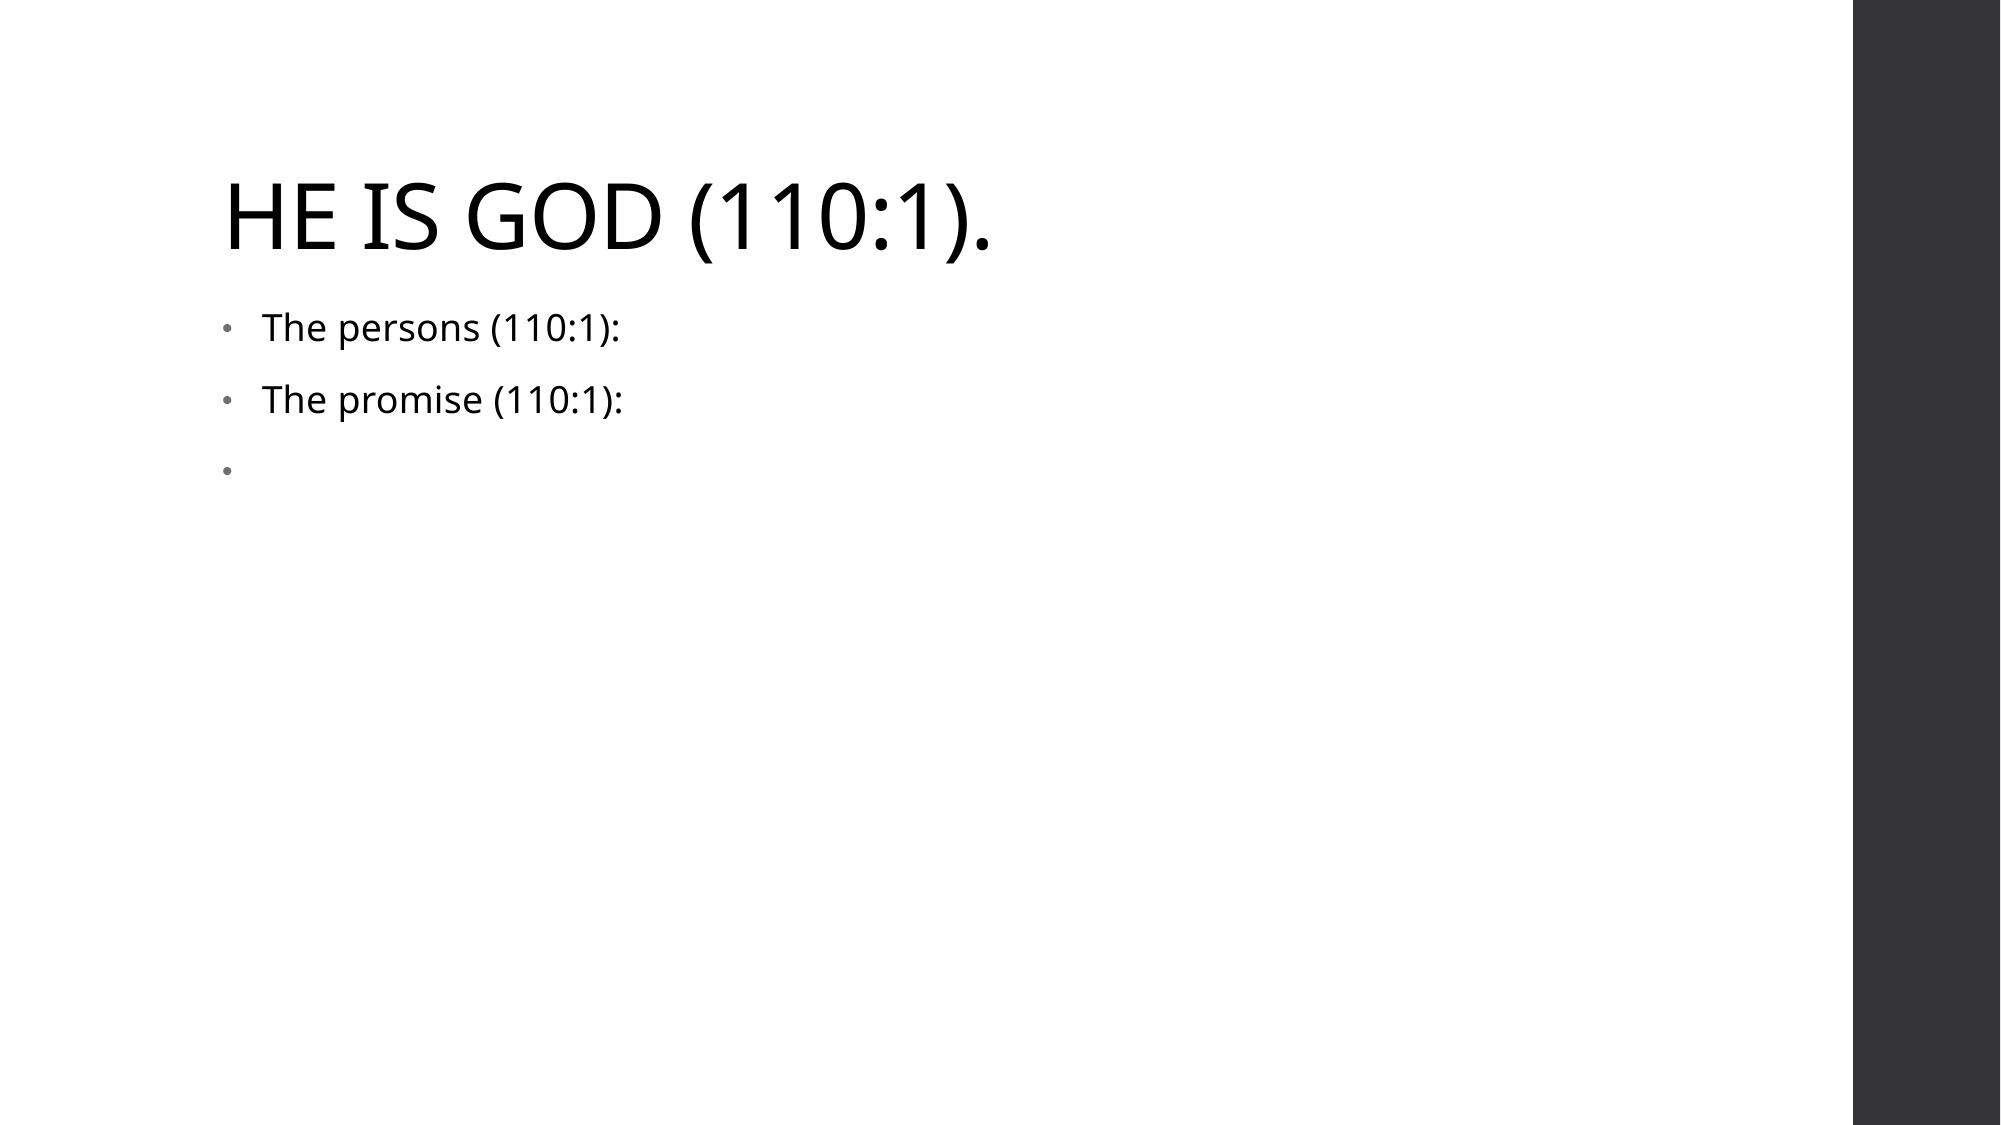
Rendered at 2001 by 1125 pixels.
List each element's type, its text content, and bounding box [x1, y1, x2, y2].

title HE IS GOD (110:1). [206, 60, 1797, 278]
list The persons (110:1): The promise (110:1): [206, 299, 1617, 1014]
